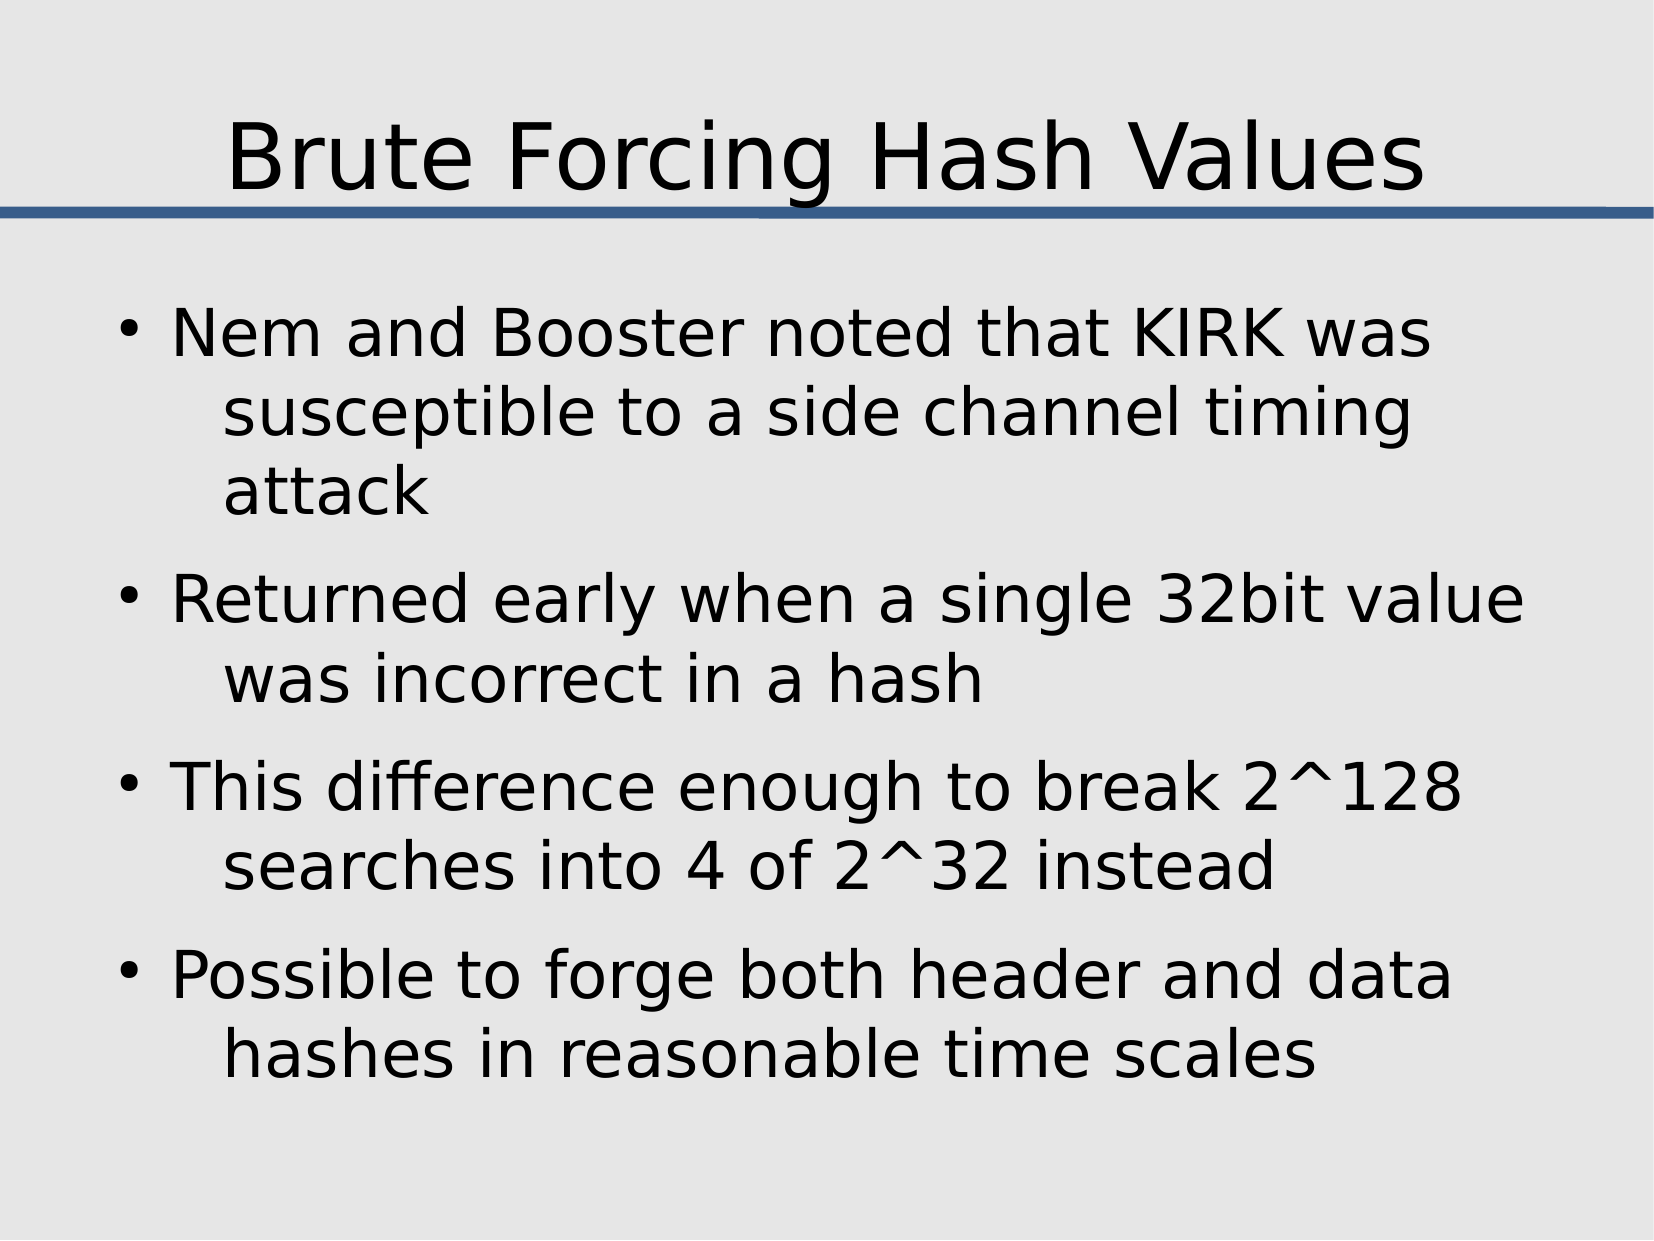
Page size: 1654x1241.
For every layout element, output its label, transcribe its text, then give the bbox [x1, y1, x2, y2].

title Brute Forcing Hash Values [82, 56, 1571, 250]
list Nem and Booster noted that KIRK was susceptible to a side channel timing attack Returned early when a single 32bit value was incorrect in a hash This difference enough to break 2^128 searches into 4 of 2^32 instead Possible to forge both header and data hashes in reasonable time scales [82, 290, 1571, 1094]
